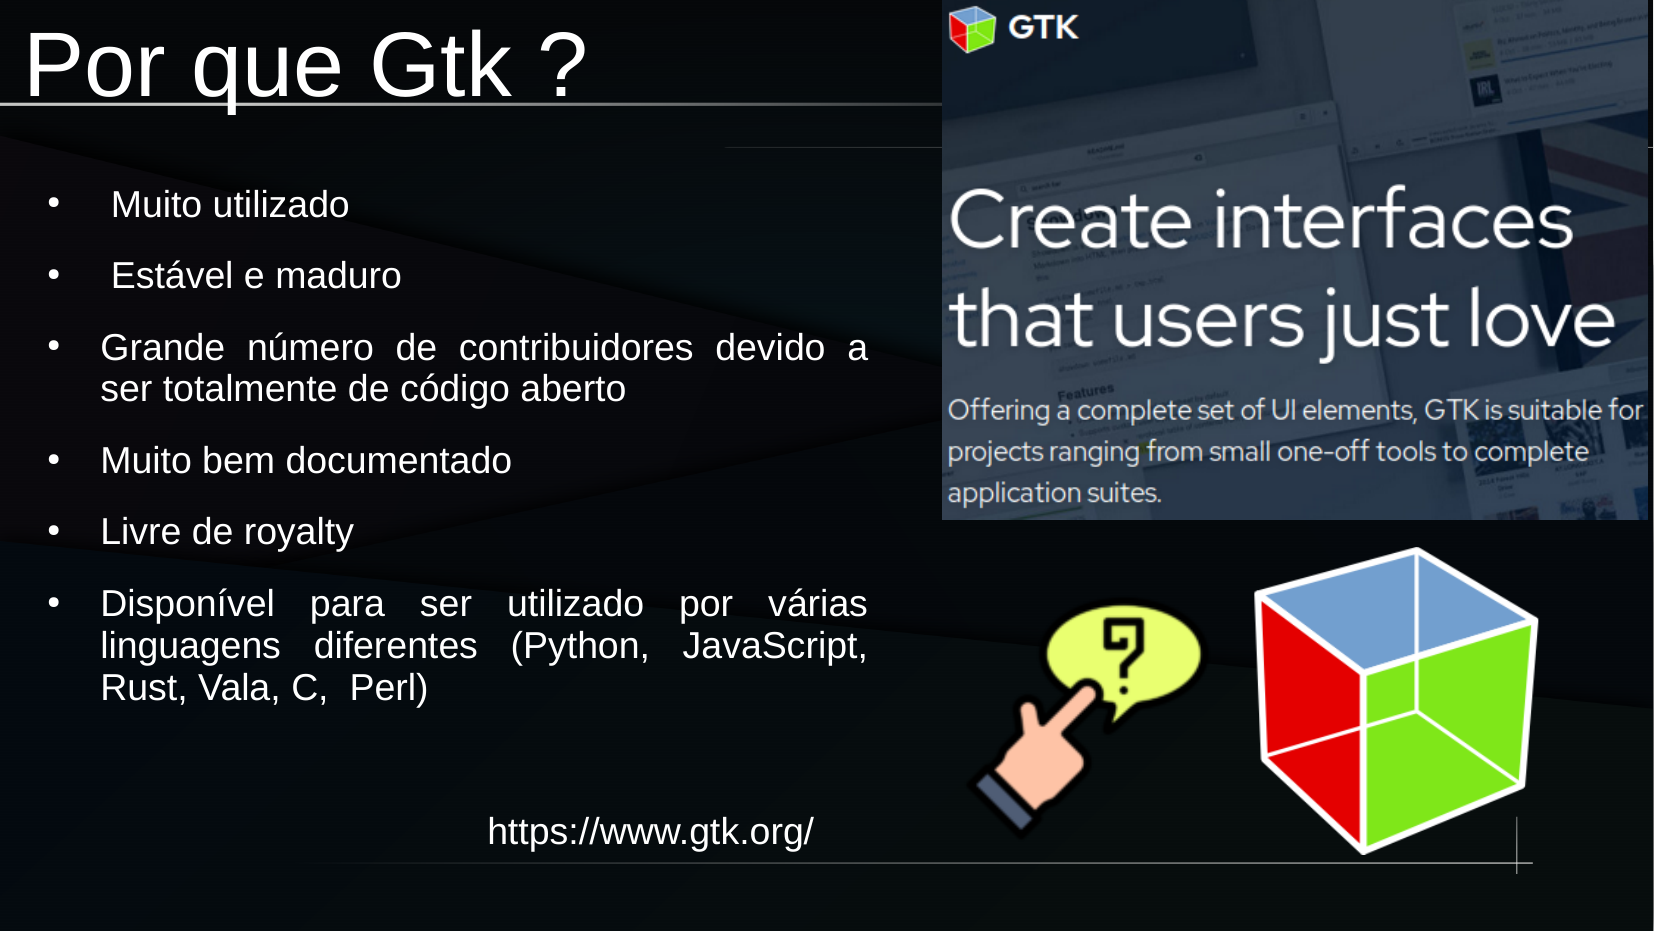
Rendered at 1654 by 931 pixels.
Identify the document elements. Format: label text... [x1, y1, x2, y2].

title Por que Gtk ? [23, 11, 942, 119]
picture [0, 0, 1654, 931]
list Muito utilizado Estável e maduro Grande número de contribuidores devido a ser totalmente de código aberto Muito bem documentado Livre de royalty Disponível para ser utilizado por várias linguagens diferentes (Python, JavaScript, Rust, Vala, C, Perl) [29, 183, 869, 727]
text_box https://www.gtk.org/ [472, 803, 830, 860]
